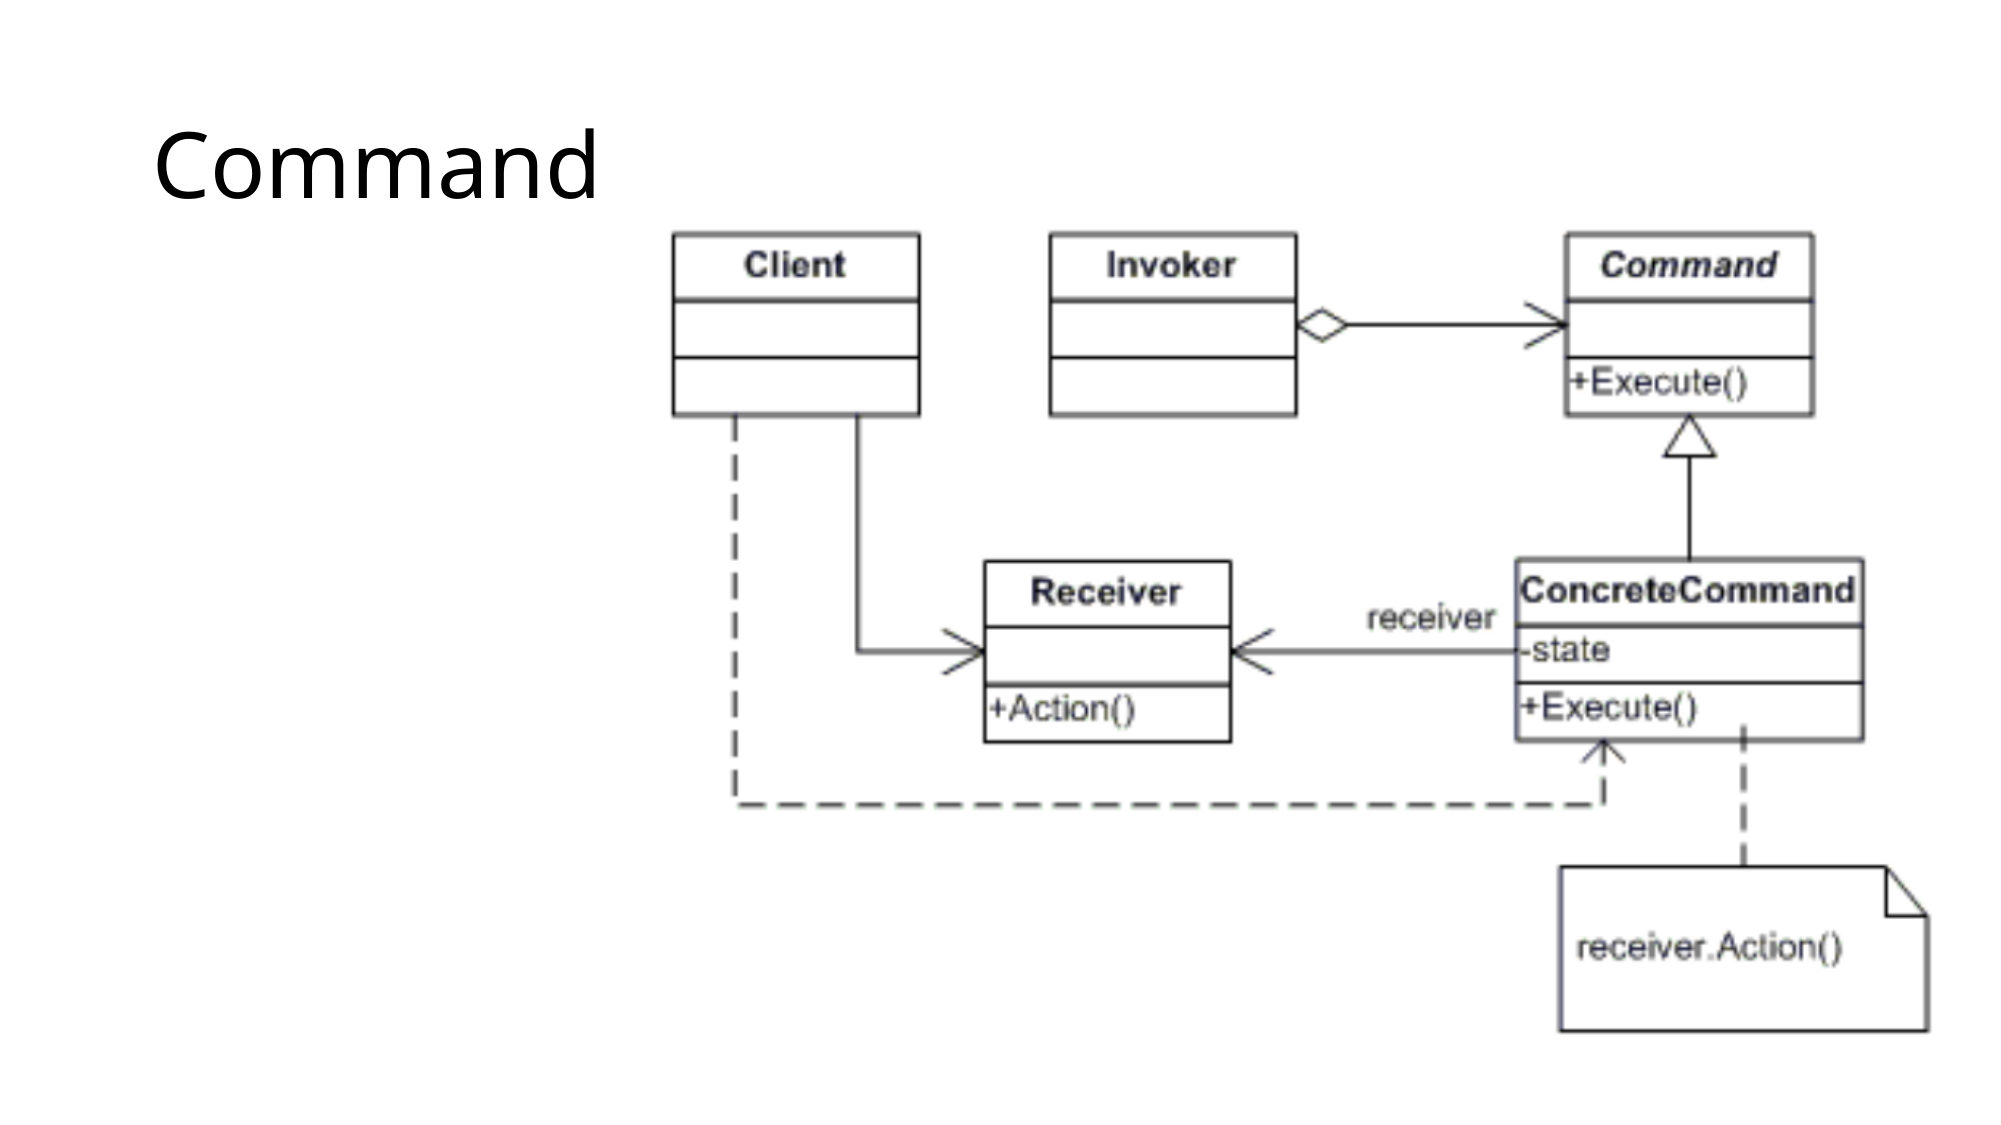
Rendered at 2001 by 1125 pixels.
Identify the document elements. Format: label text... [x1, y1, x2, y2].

picture [601, 168, 2000, 1042]
title Command [137, 59, 1863, 278]
